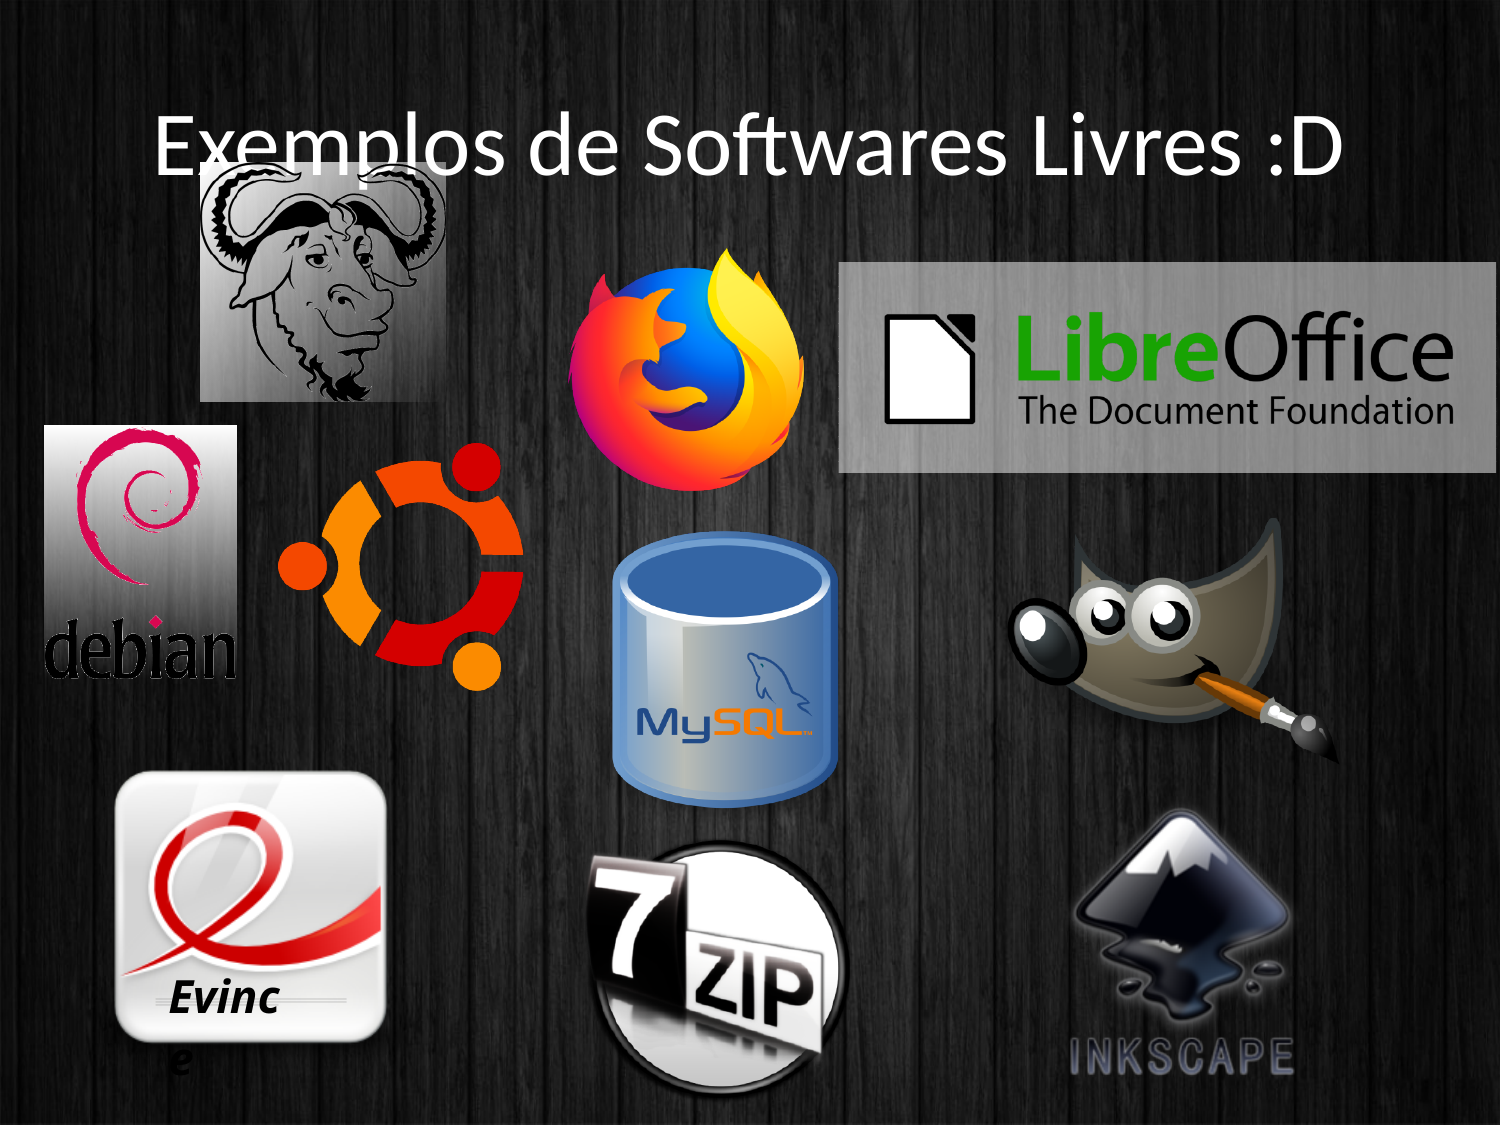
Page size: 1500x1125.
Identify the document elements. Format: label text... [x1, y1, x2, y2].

text_box Evince [153, 956, 320, 1036]
picture [0, 0, 1500, 1125]
title Exemplos de Softwares Livres :D [75, 45, 1425, 233]
